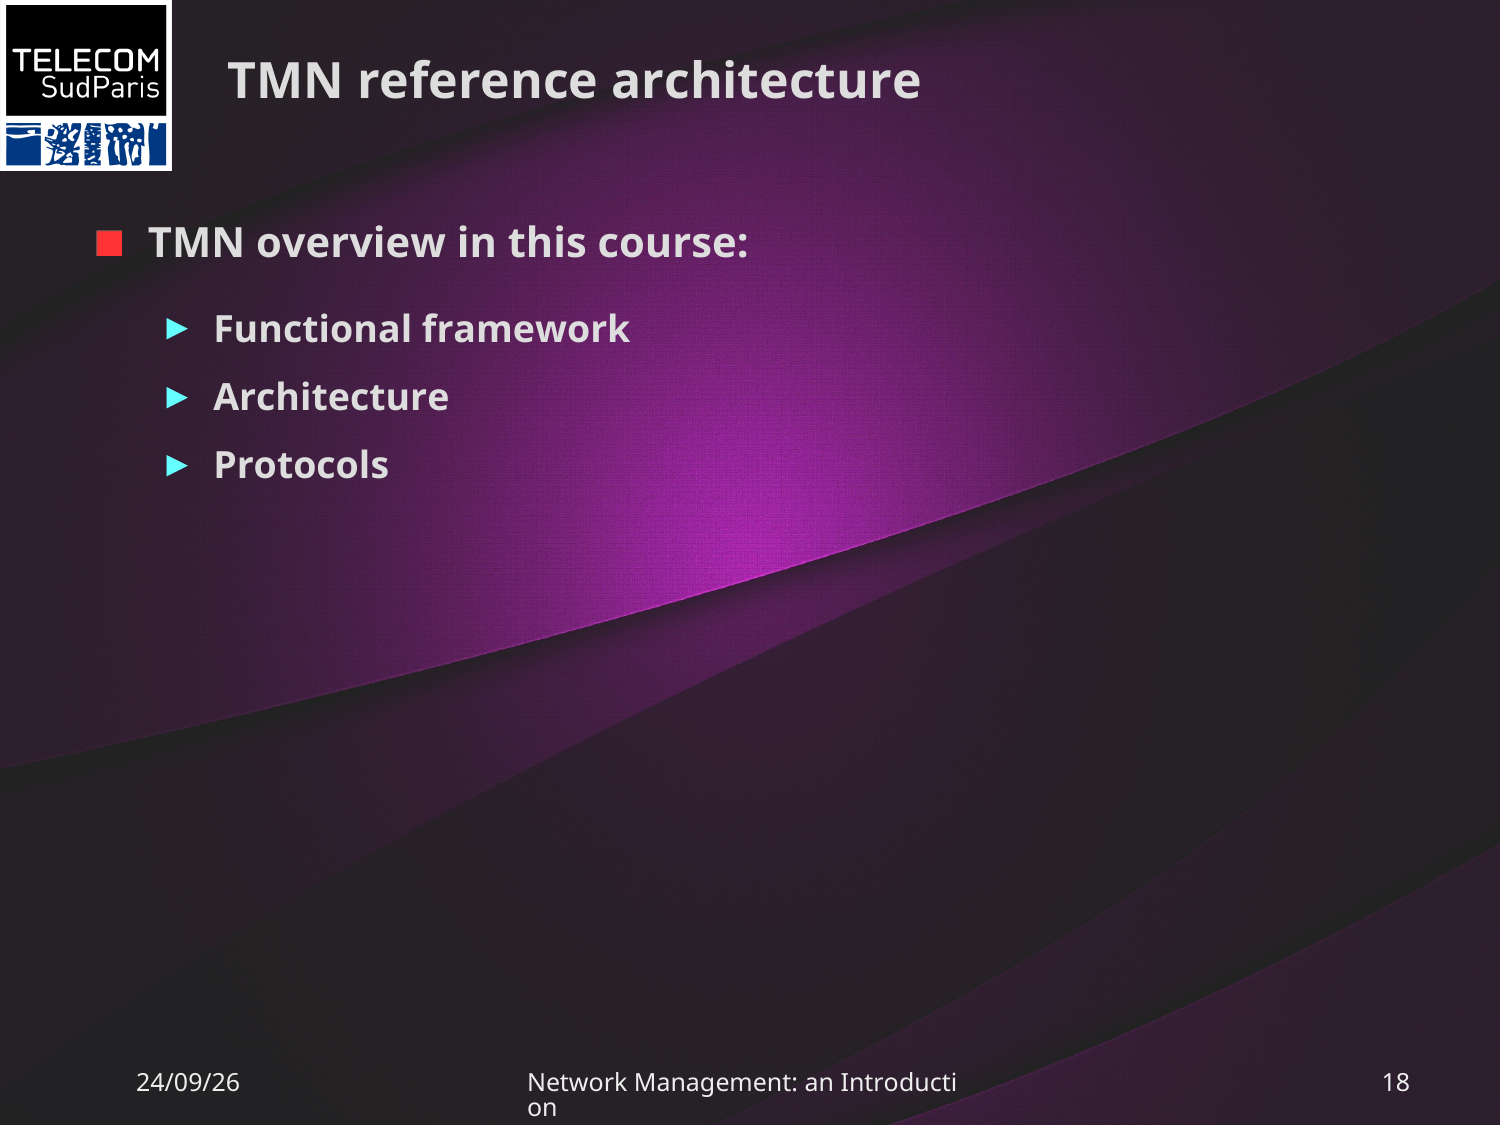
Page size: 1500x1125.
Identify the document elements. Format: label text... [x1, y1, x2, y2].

title TMN reference architecture [212, 19, 1406, 138]
list TMN overview in this course: Functional framework Architecture Protocols [76, 207, 1427, 977]
picture [0, 0, 1500, 1125]
